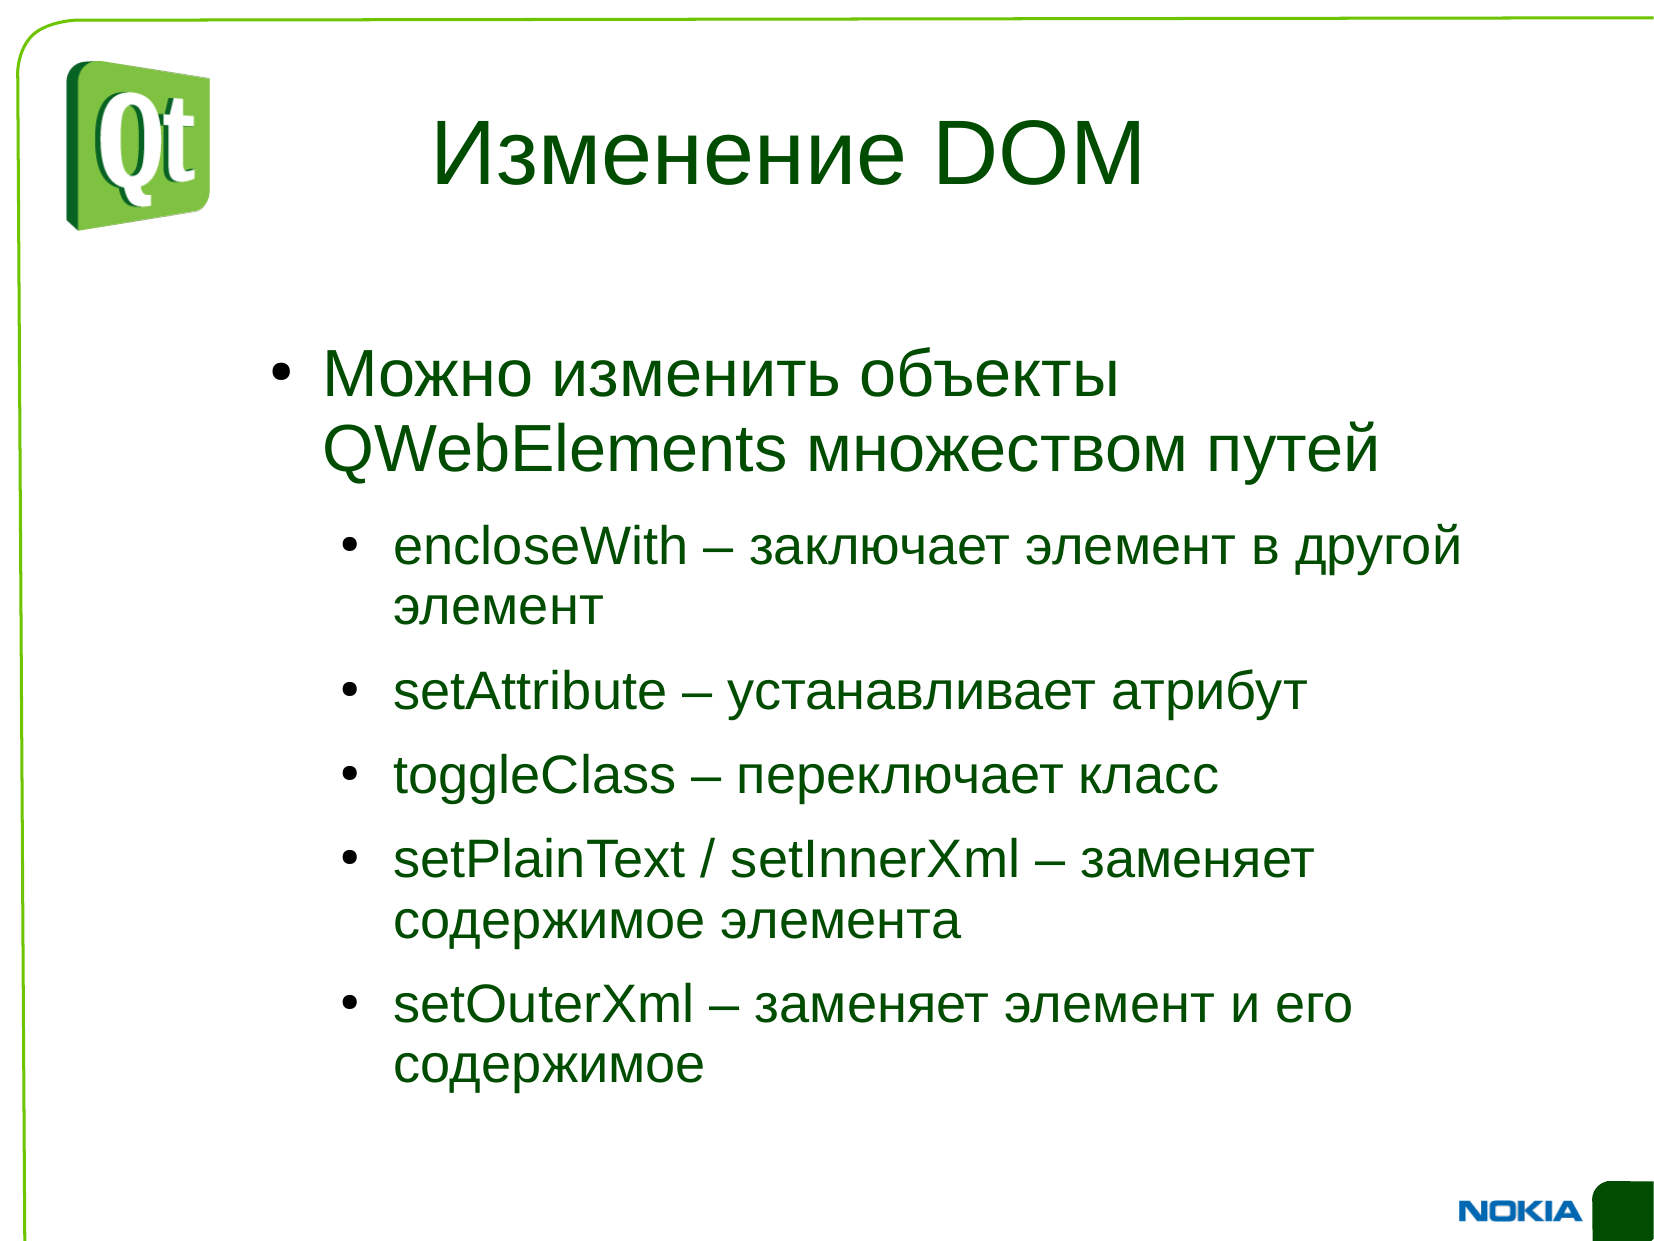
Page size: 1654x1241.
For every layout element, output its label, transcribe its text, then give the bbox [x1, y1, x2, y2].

list Можно изменить объекты QWebElements множеством путей encloseWith – заключает элемент в другой элемент setAttribute – устанавливает атрибут toggleClass – переключает класс setPlainText / setInnerXml – заменяет содержимое элемента setOuterXml – заменяет элемент и его содержимое [251, 336, 1571, 1141]
picture [1459, 1200, 1583, 1222]
picture [66, 61, 210, 231]
title Изменение DOM [251, 56, 1327, 250]
